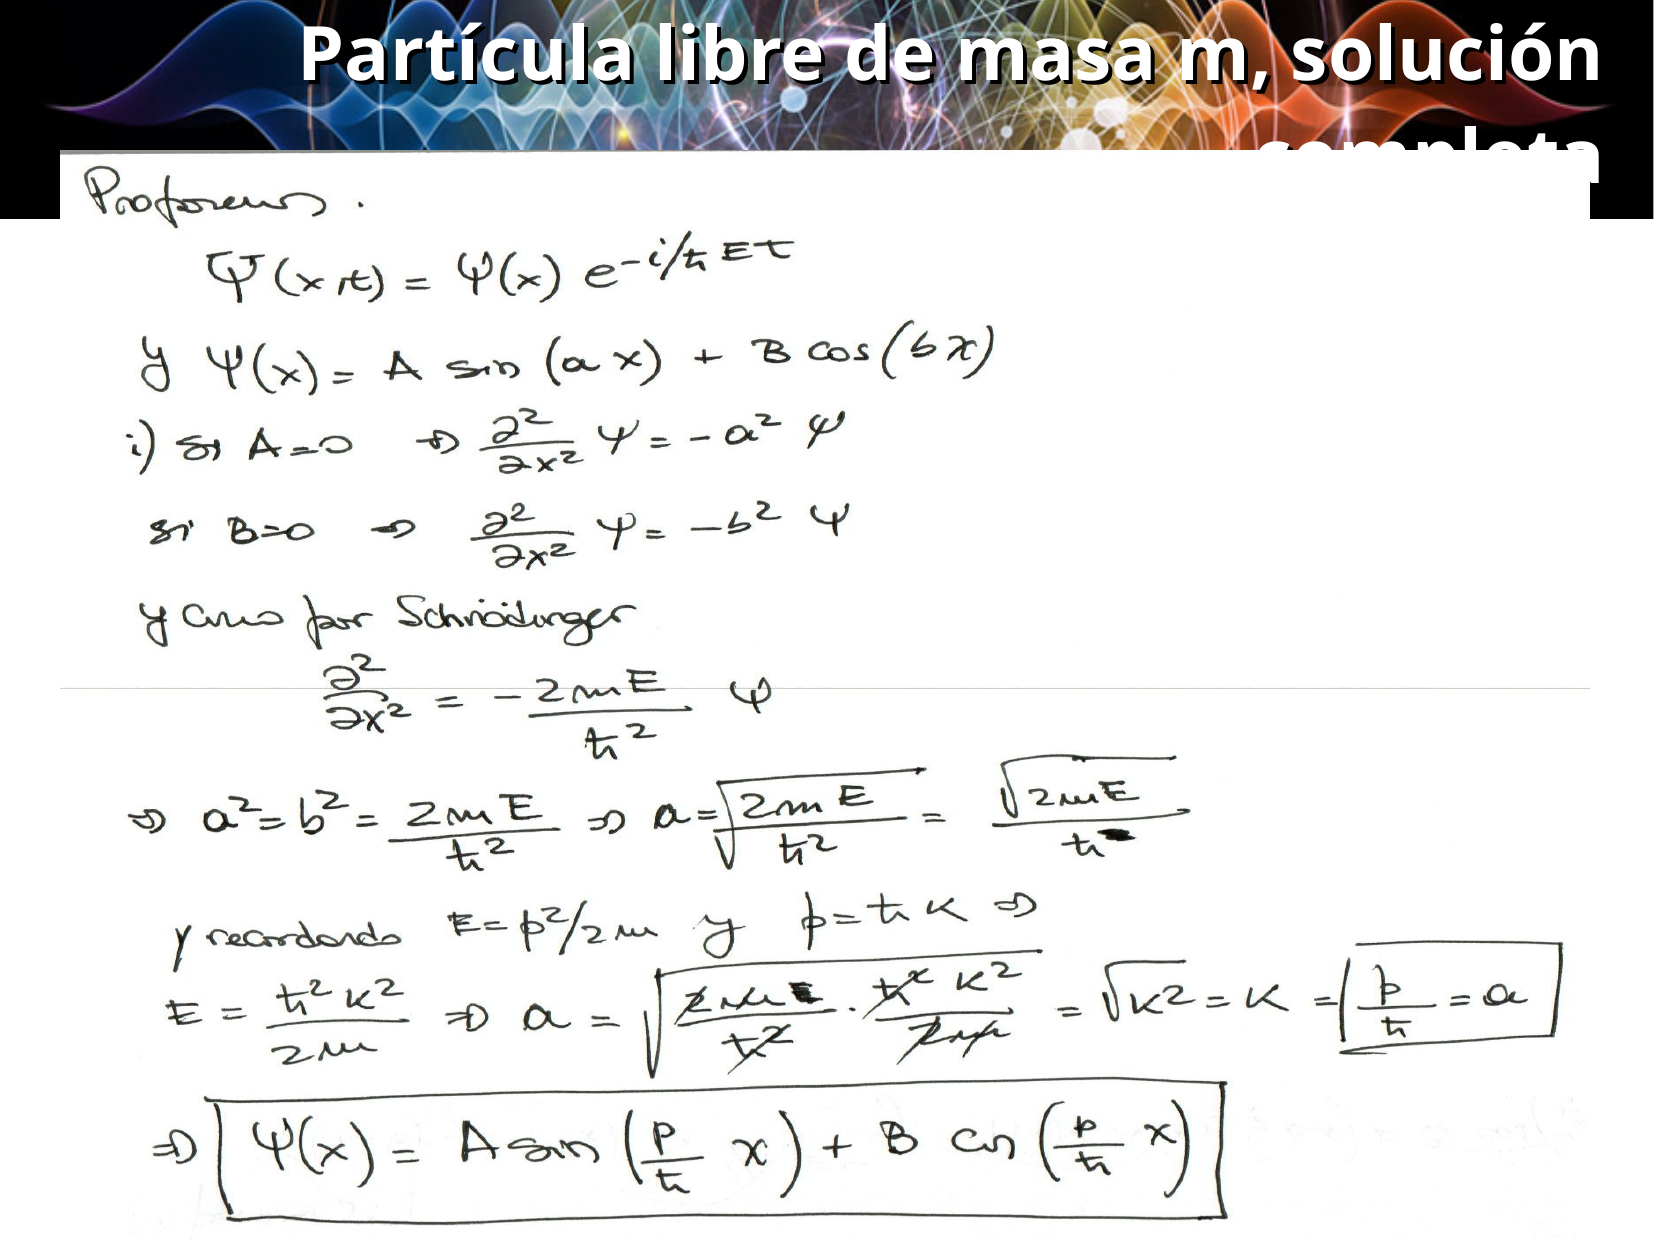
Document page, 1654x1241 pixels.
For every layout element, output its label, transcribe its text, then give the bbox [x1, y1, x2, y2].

picture [0, 0, 1654, 1241]
title Partícula libre de masa m, solución completa [45, 15, 1606, 191]
